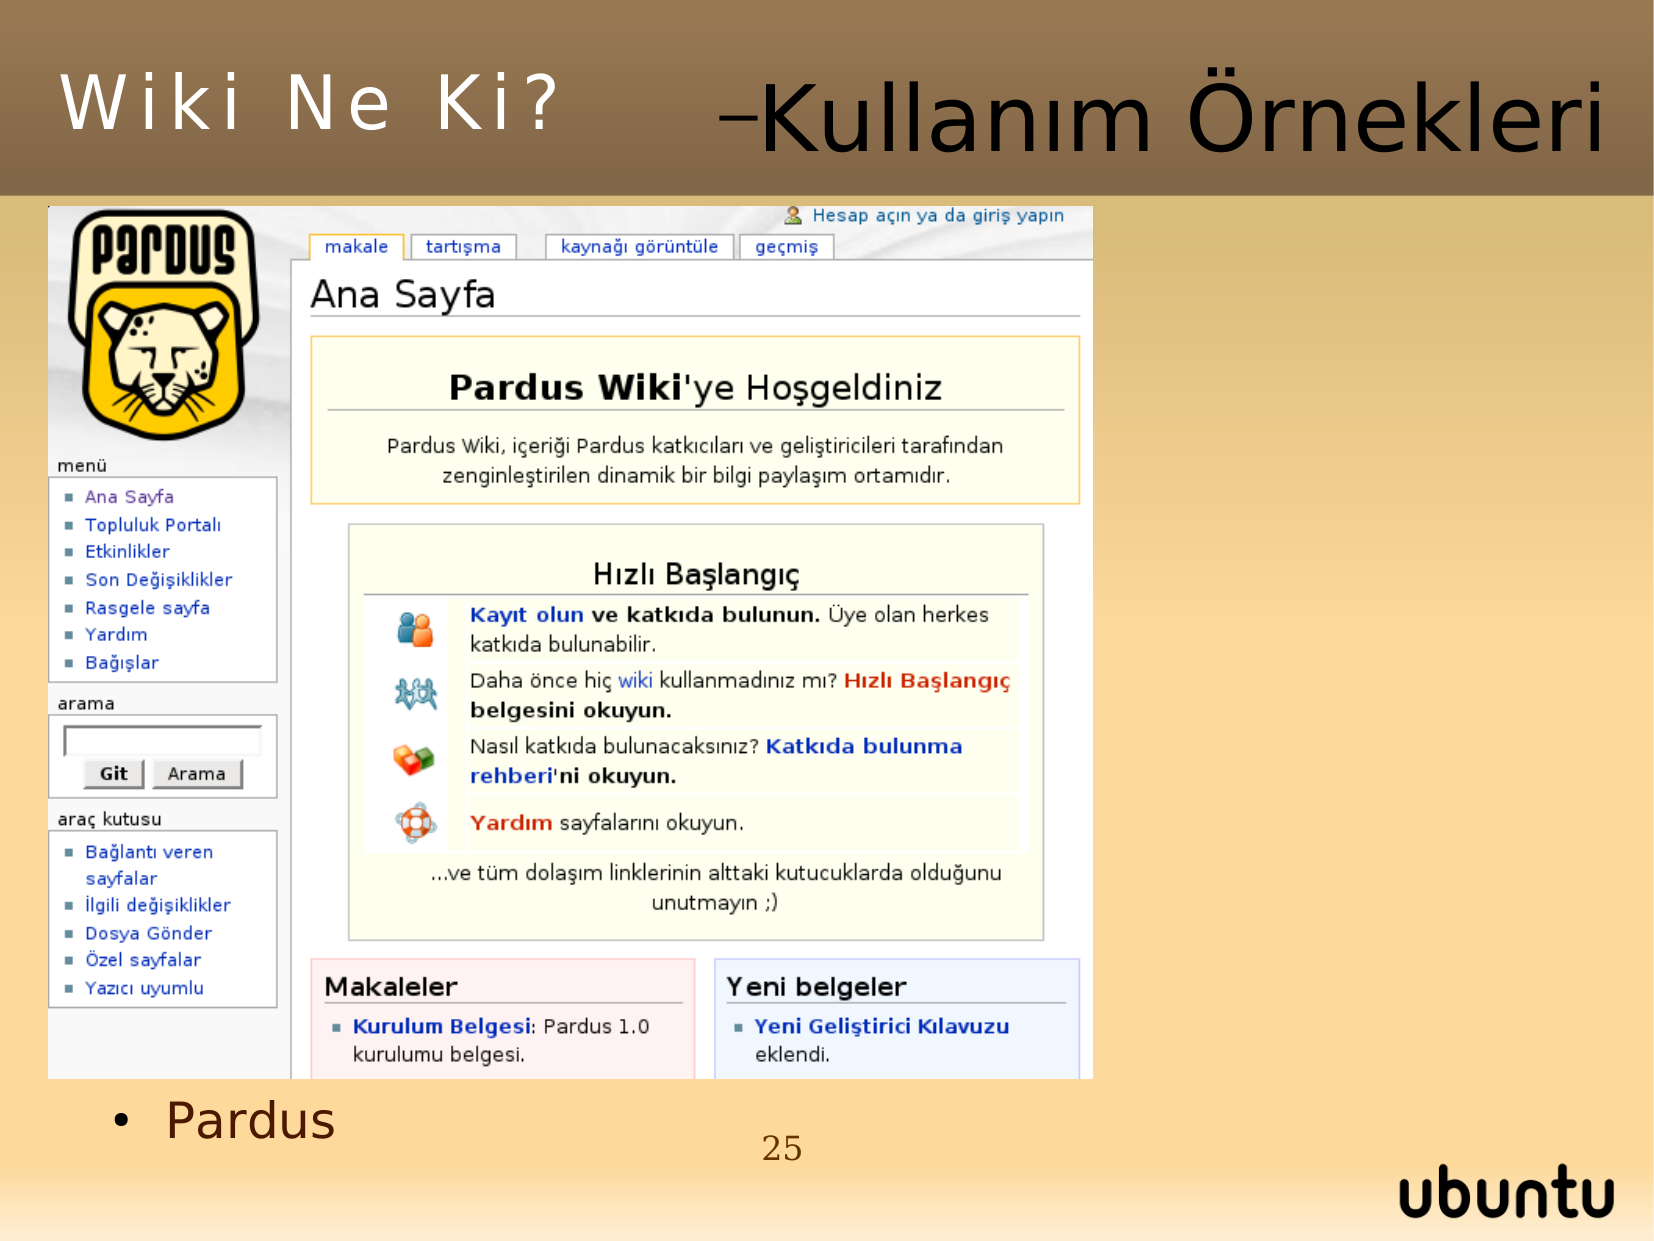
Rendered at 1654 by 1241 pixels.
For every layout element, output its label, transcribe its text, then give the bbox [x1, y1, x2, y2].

picture [0, 0, 1654, 1241]
text_box Kullanım Örnekleri [679, 59, 1625, 182]
list Pardus [76, 1092, 1565, 1168]
title Wiki Ne Ki? [59, 29, 739, 178]
